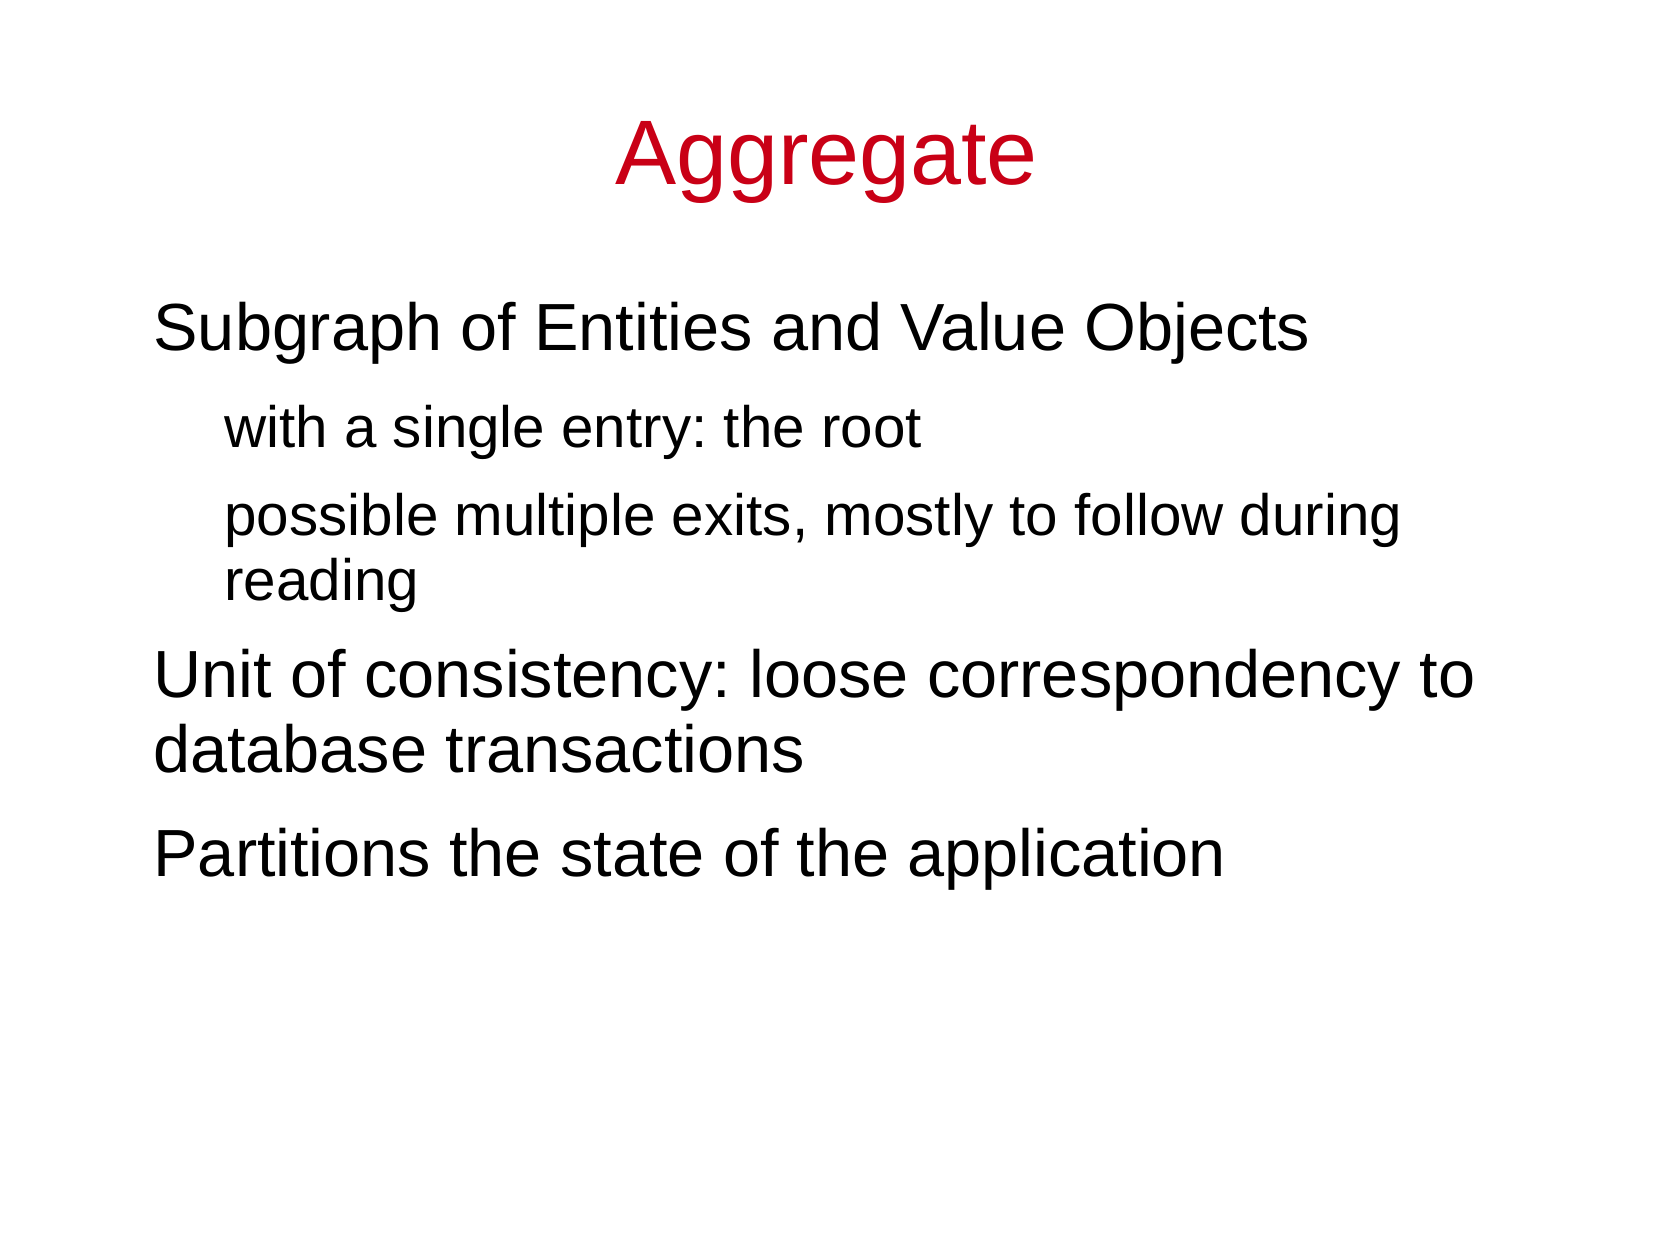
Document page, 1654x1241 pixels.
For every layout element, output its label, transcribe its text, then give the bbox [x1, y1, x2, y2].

list Subgraph of Entities and Value Objects with a single entry: the root possible multiple exits, mostly to follow during reading Unit of consistency: loose correspondency to database transactions Partitions the state of the application [82, 290, 1571, 1109]
title Aggregate [82, 56, 1571, 250]
